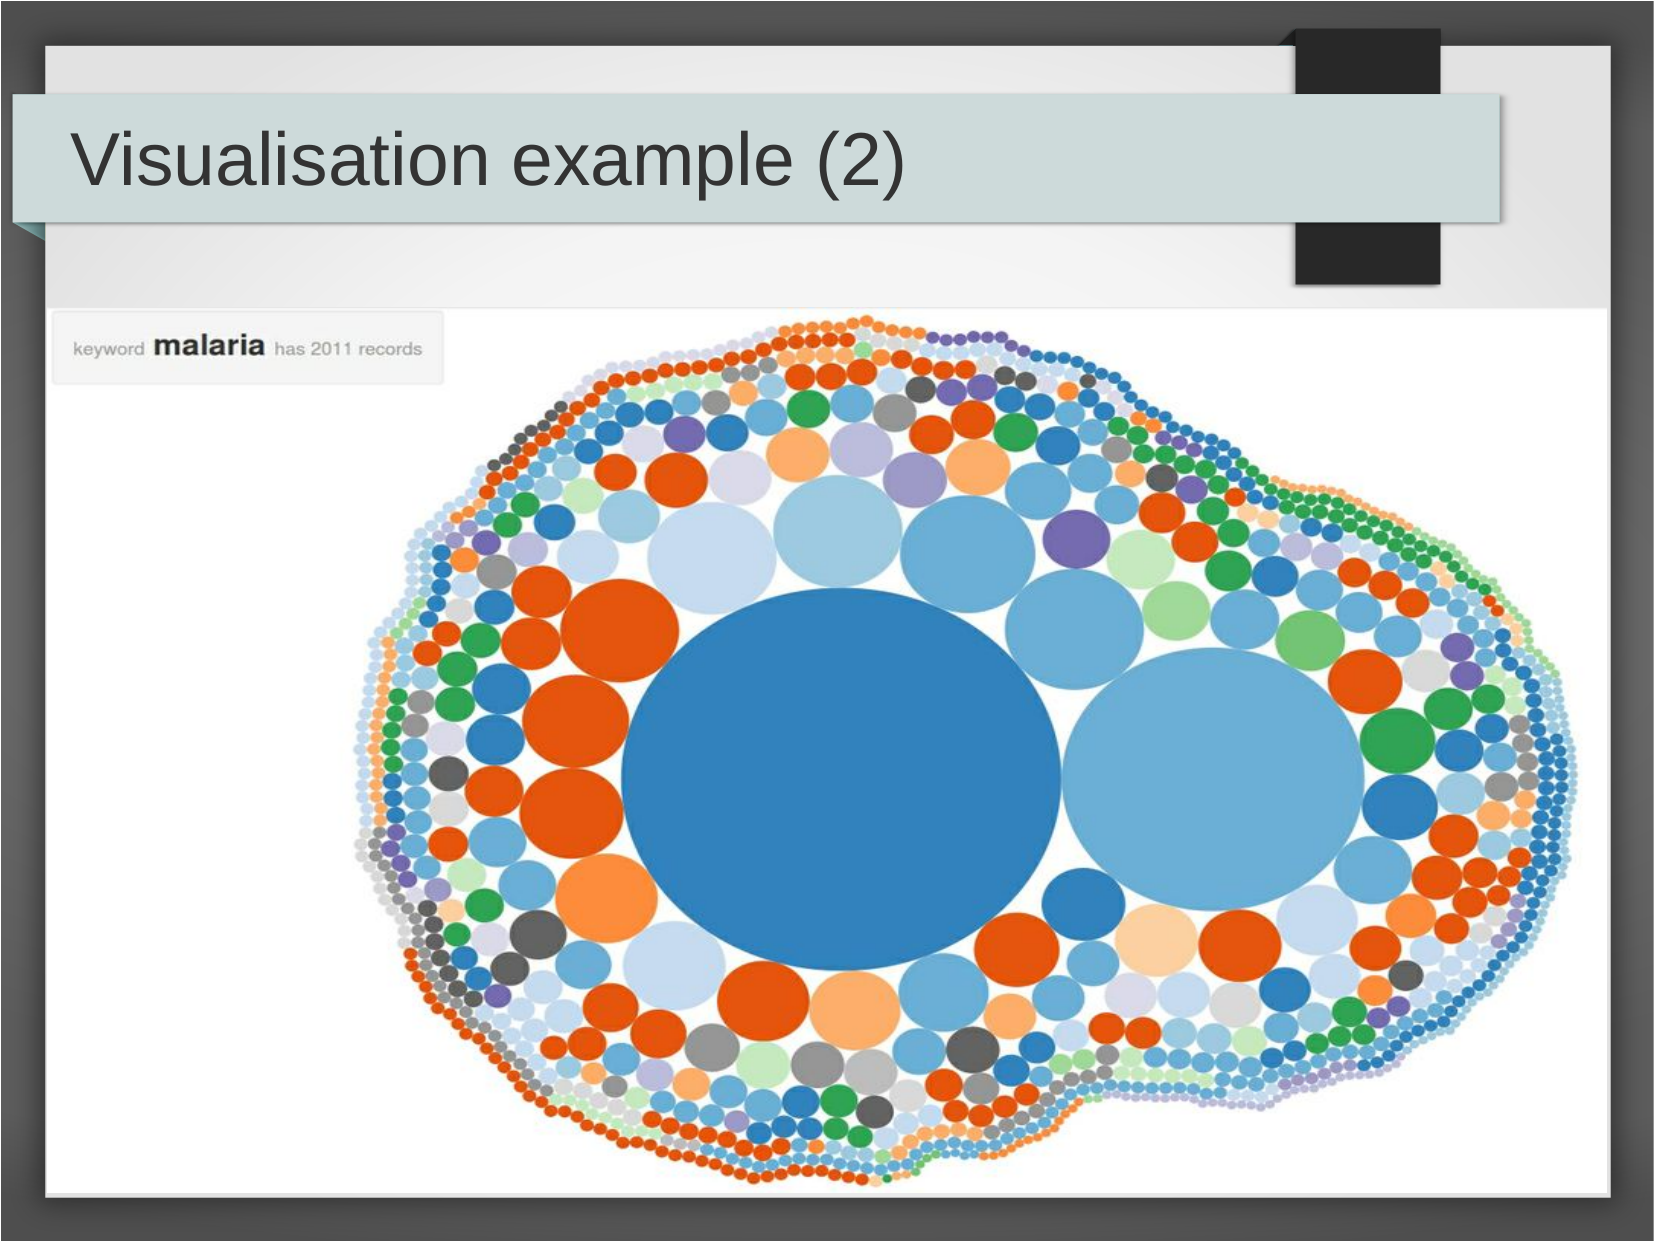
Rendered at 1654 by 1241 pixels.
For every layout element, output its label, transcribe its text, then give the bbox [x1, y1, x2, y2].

picture [1, 1, 1654, 1241]
title Visualisation example (2) [70, 106, 1229, 213]
